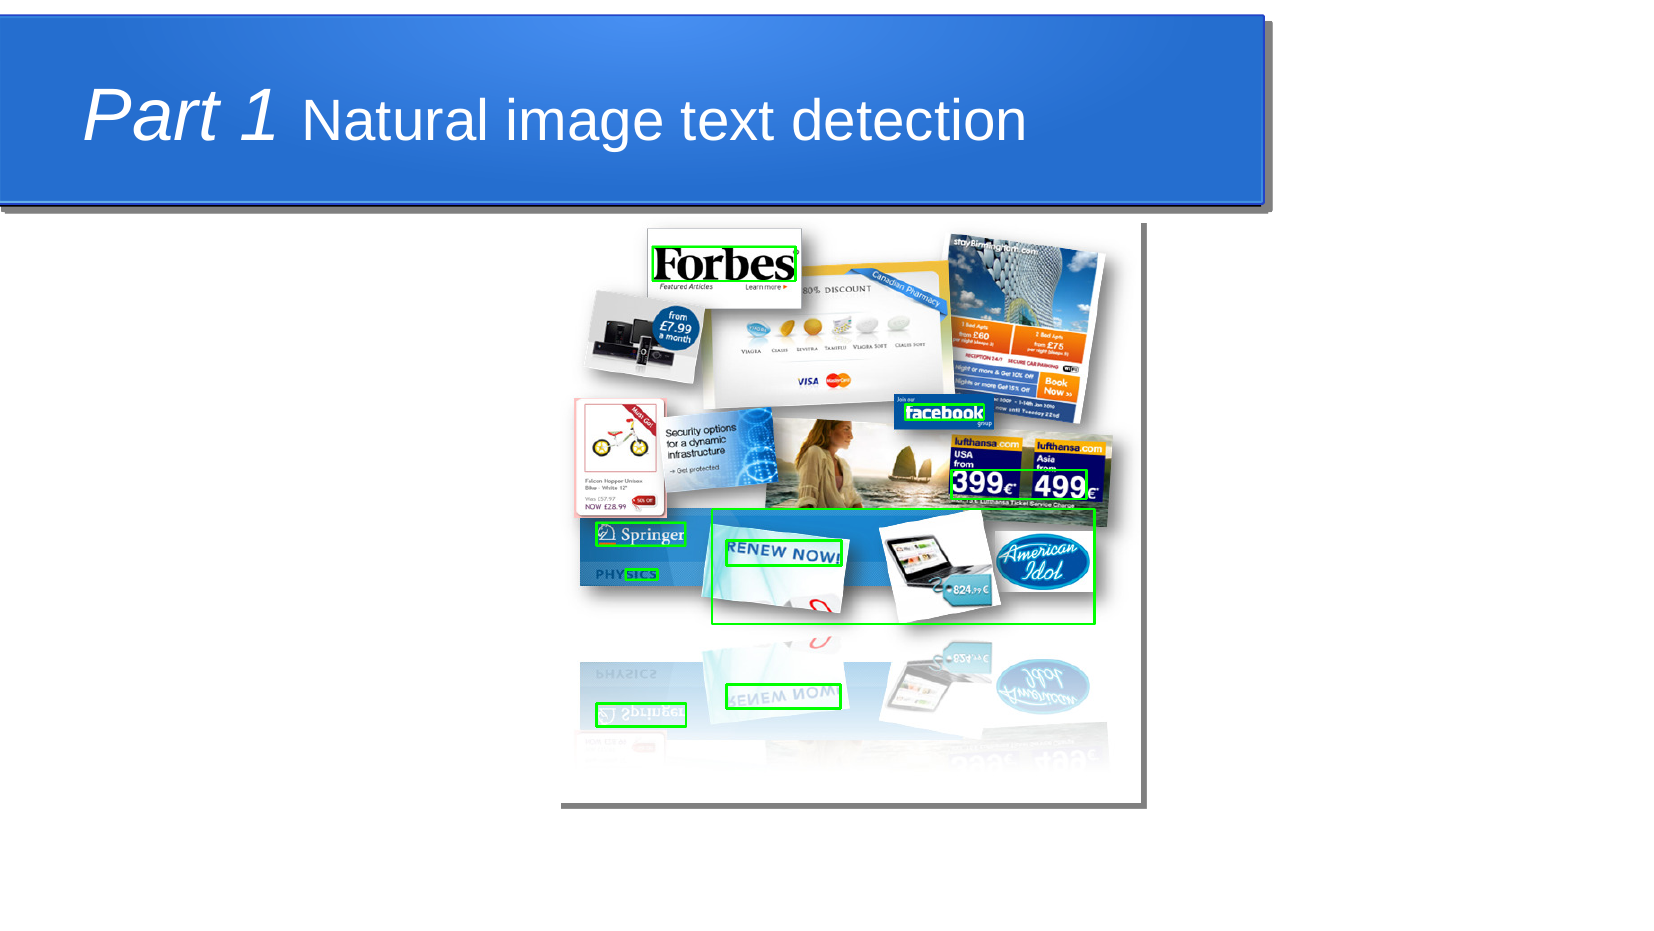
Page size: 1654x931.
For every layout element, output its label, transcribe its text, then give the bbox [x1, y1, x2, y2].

picture [555, 217, 1141, 803]
title Part 1 Natural image text detection [82, 37, 1250, 193]
